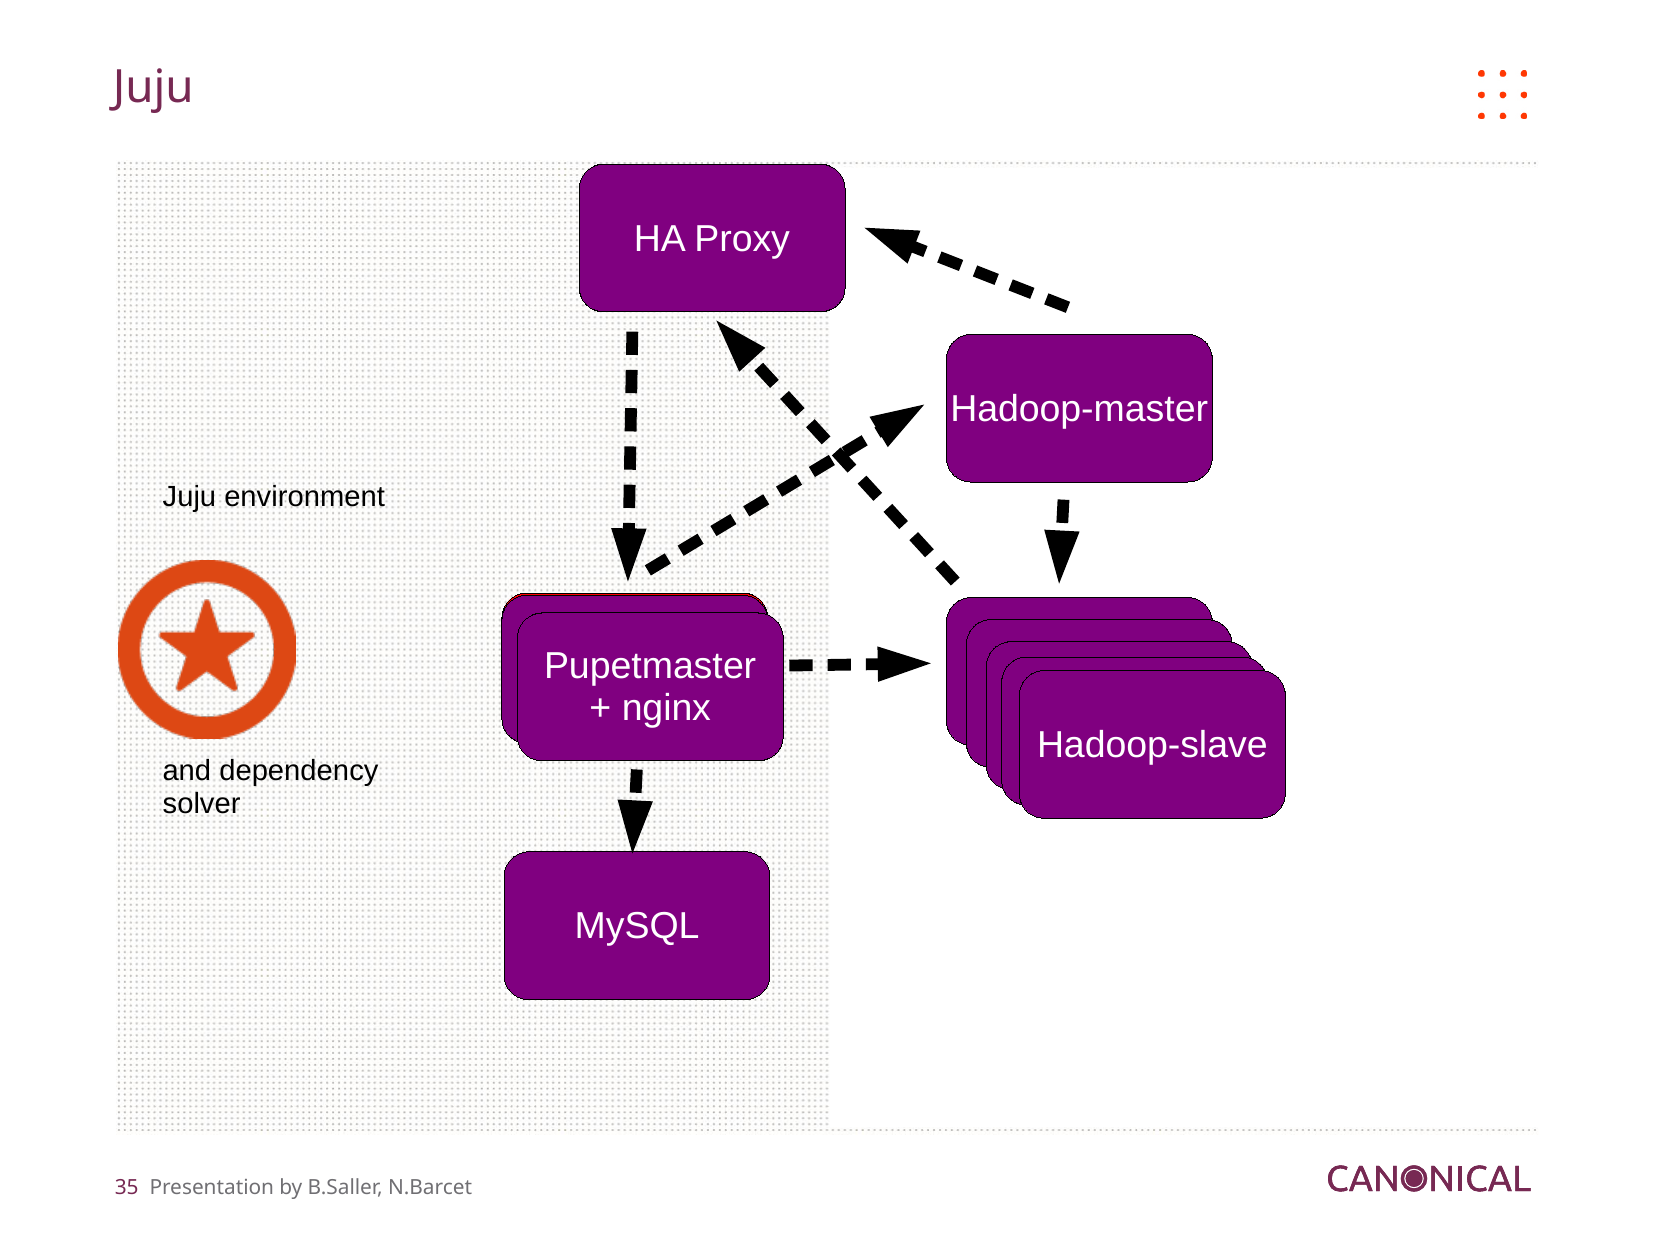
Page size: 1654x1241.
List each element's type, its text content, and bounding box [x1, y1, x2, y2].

text_box MySQL [504, 851, 770, 1000]
text_box Juju environment [147, 472, 443, 521]
picture [1478, 70, 1527, 119]
text_box Hadoop-master [946, 334, 1213, 483]
text_box Hadoop-slave [946, 597, 1213, 745]
text_box Hadoop-slave [986, 641, 1251, 788]
text_box Puppetmaster + nginx [501, 595, 767, 742]
text_box Hadoop-slave [1019, 670, 1286, 819]
text_box Pupetmaster + nginx [517, 612, 784, 761]
text_box Hadoop-slave [966, 619, 1232, 767]
text_box and dependency solver [147, 746, 443, 828]
picture [116, 160, 1540, 1135]
text_box Hadoop-slave [1001, 657, 1265, 805]
title Juju [112, 46, 1426, 123]
text_box HA Proxy [579, 164, 846, 312]
